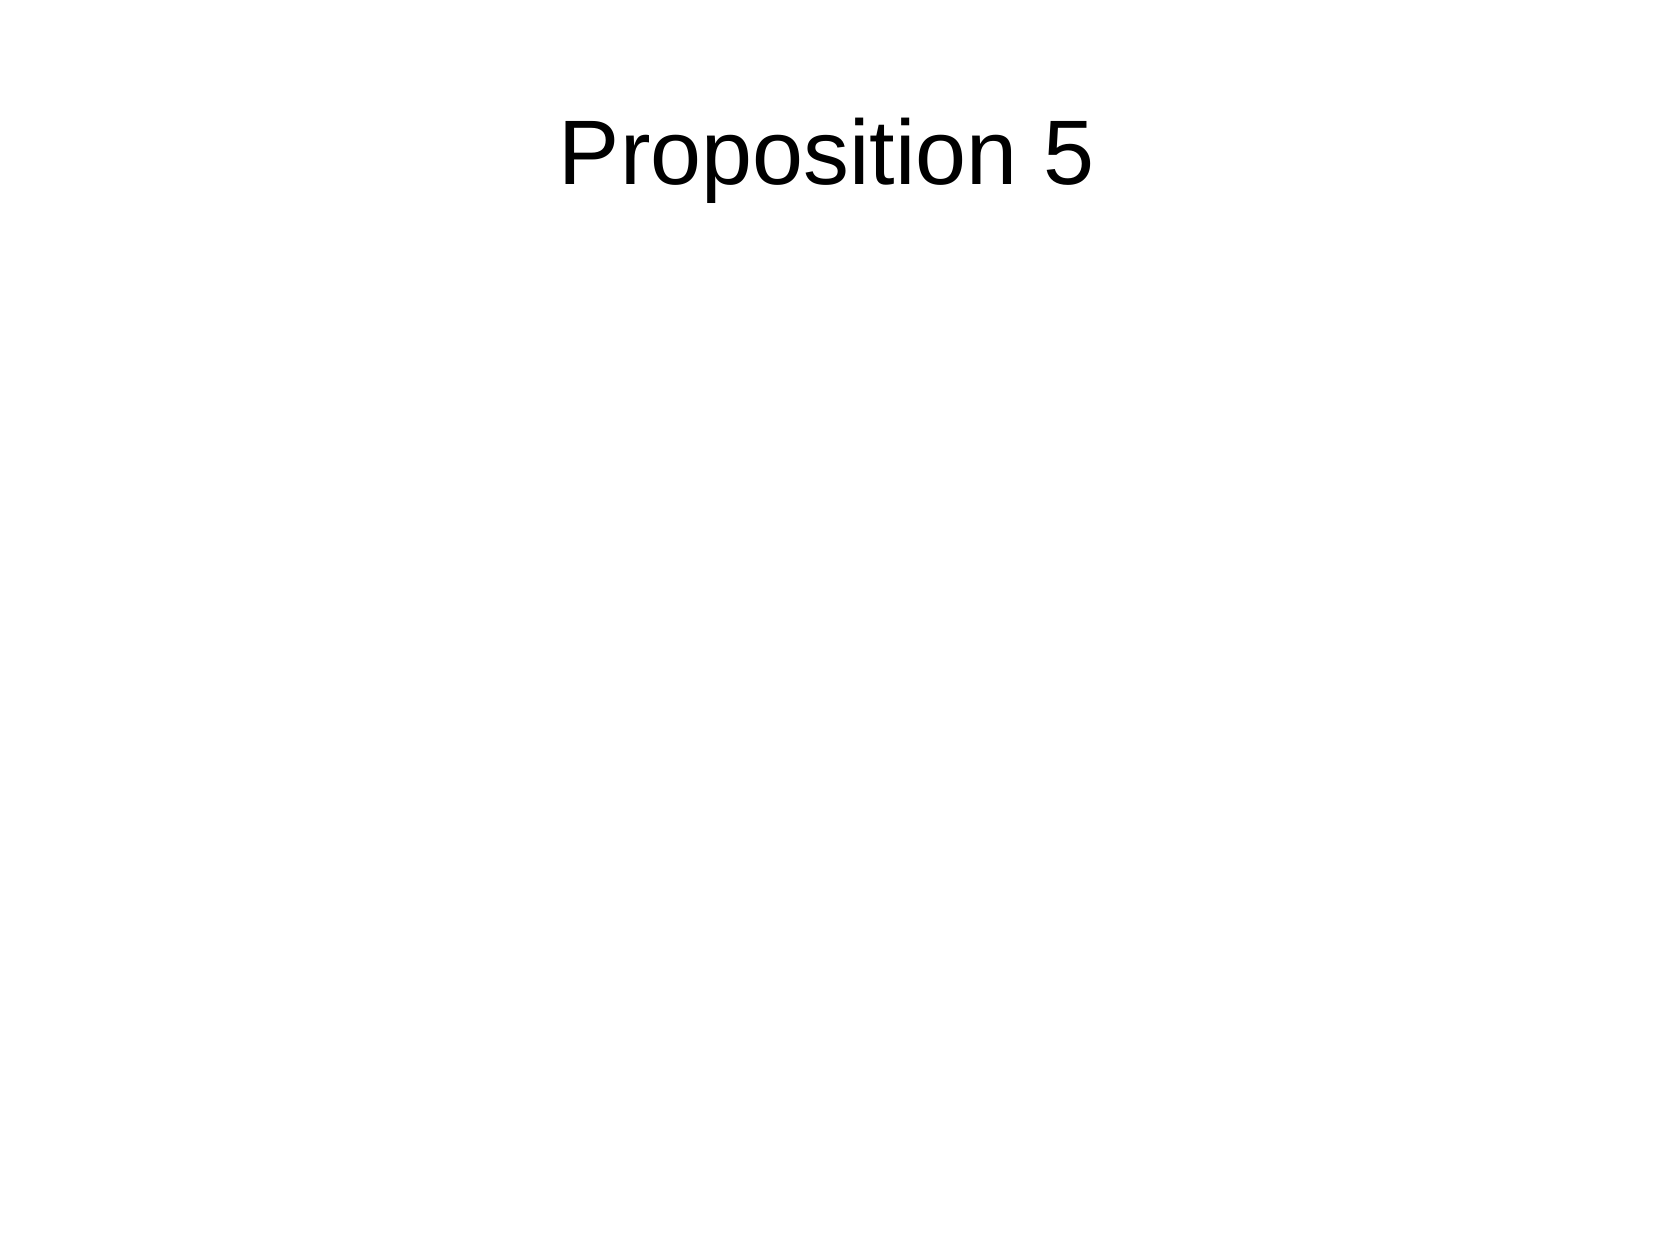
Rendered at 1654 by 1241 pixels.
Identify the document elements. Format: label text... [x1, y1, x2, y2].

title Proposition 5 [82, 49, 1571, 257]
